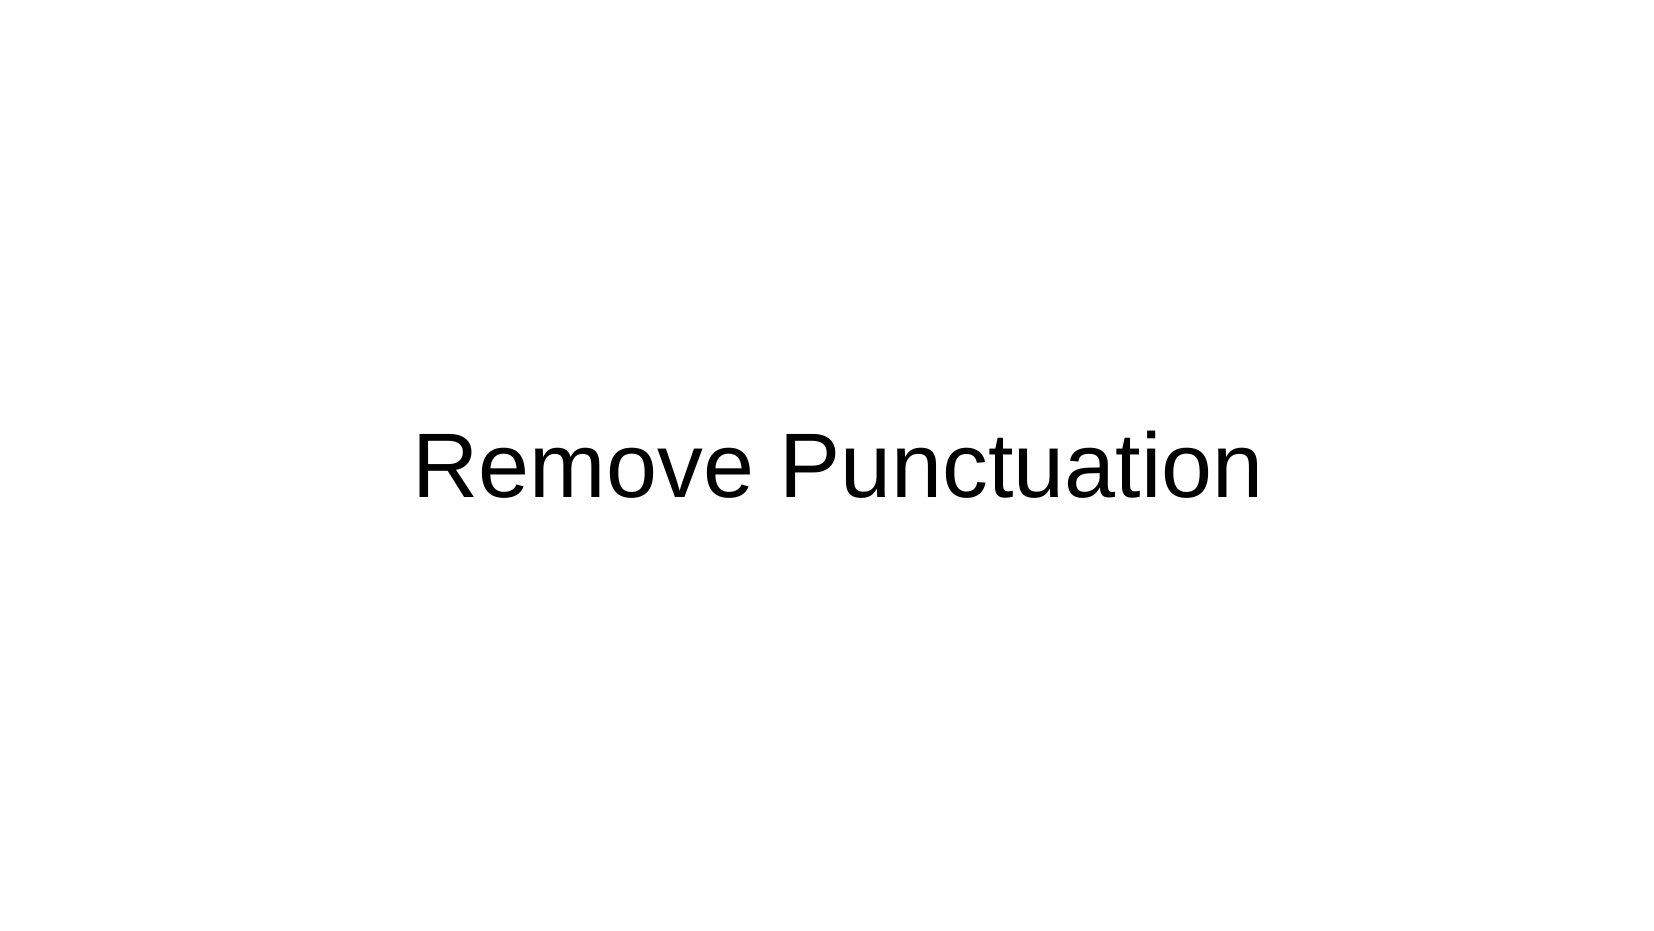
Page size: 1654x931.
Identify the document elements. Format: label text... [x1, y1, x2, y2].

title Remove Punctuation [94, 388, 1583, 544]
